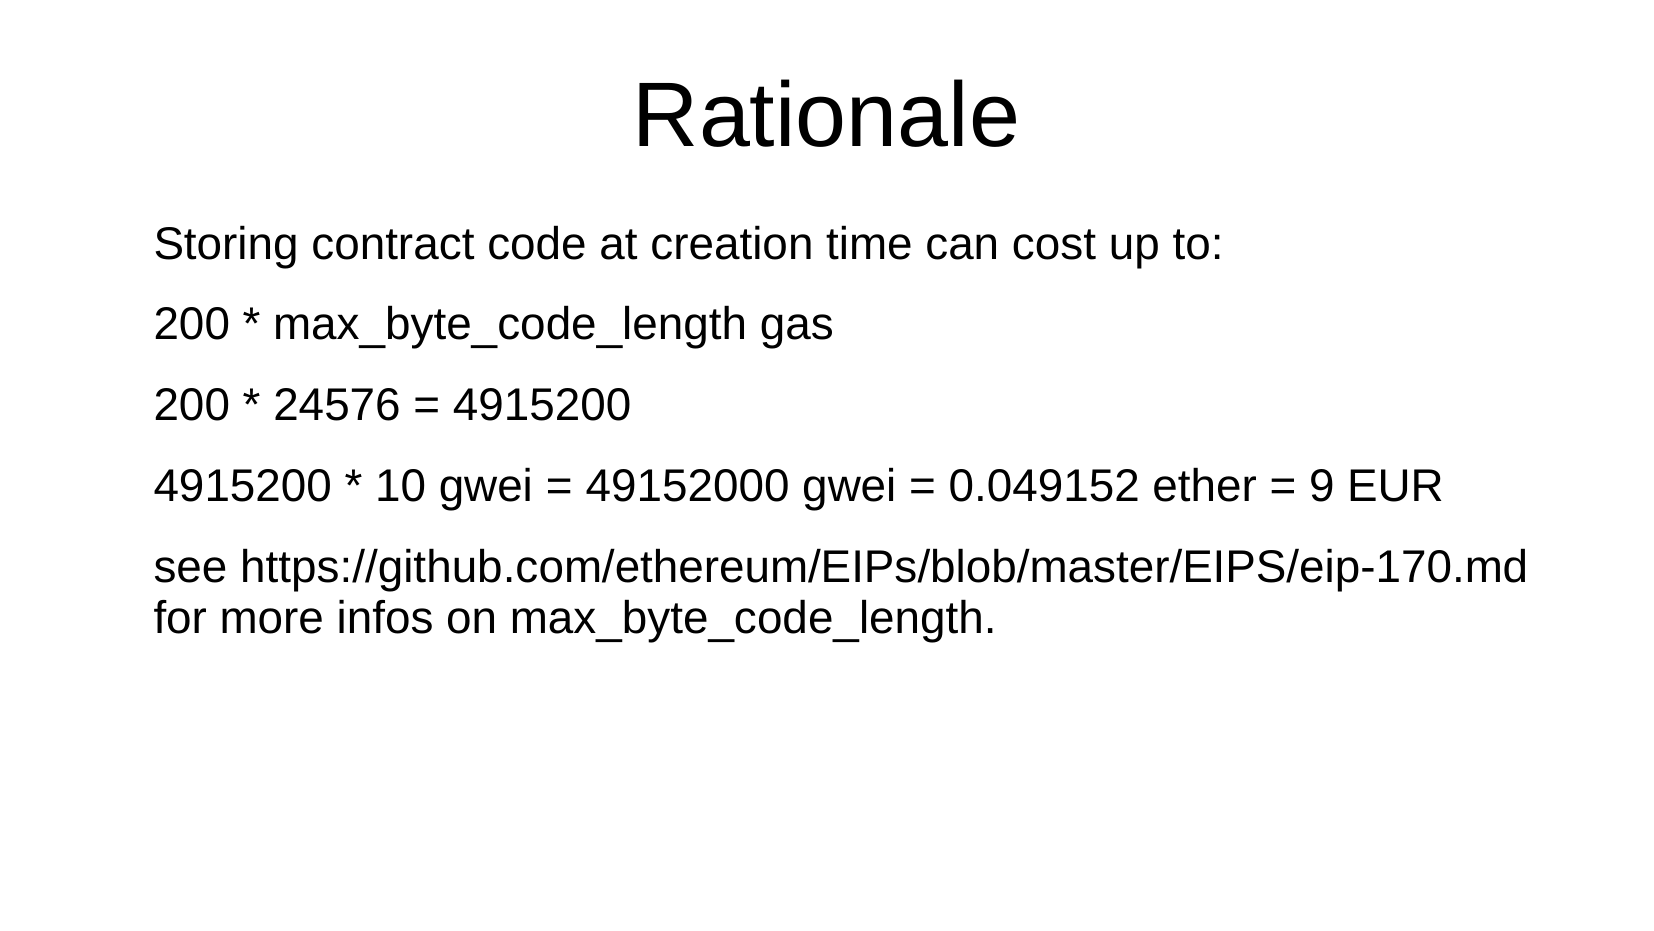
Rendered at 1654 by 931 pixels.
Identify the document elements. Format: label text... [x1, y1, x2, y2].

list Storing contract code at creation time can cost up to: 200 * max_byte_code_length gas 200 * 24576 = 4915200 4915200 * 10 gwei = 49152000 gwei = 0.049152 ether = 9 EUR see https://github.com/ethereum/EIPs/blob/master/EIPS/eip-170.md for more infos on max_byte_code_length. [82, 217, 1571, 758]
title Rationale [82, 37, 1571, 193]
